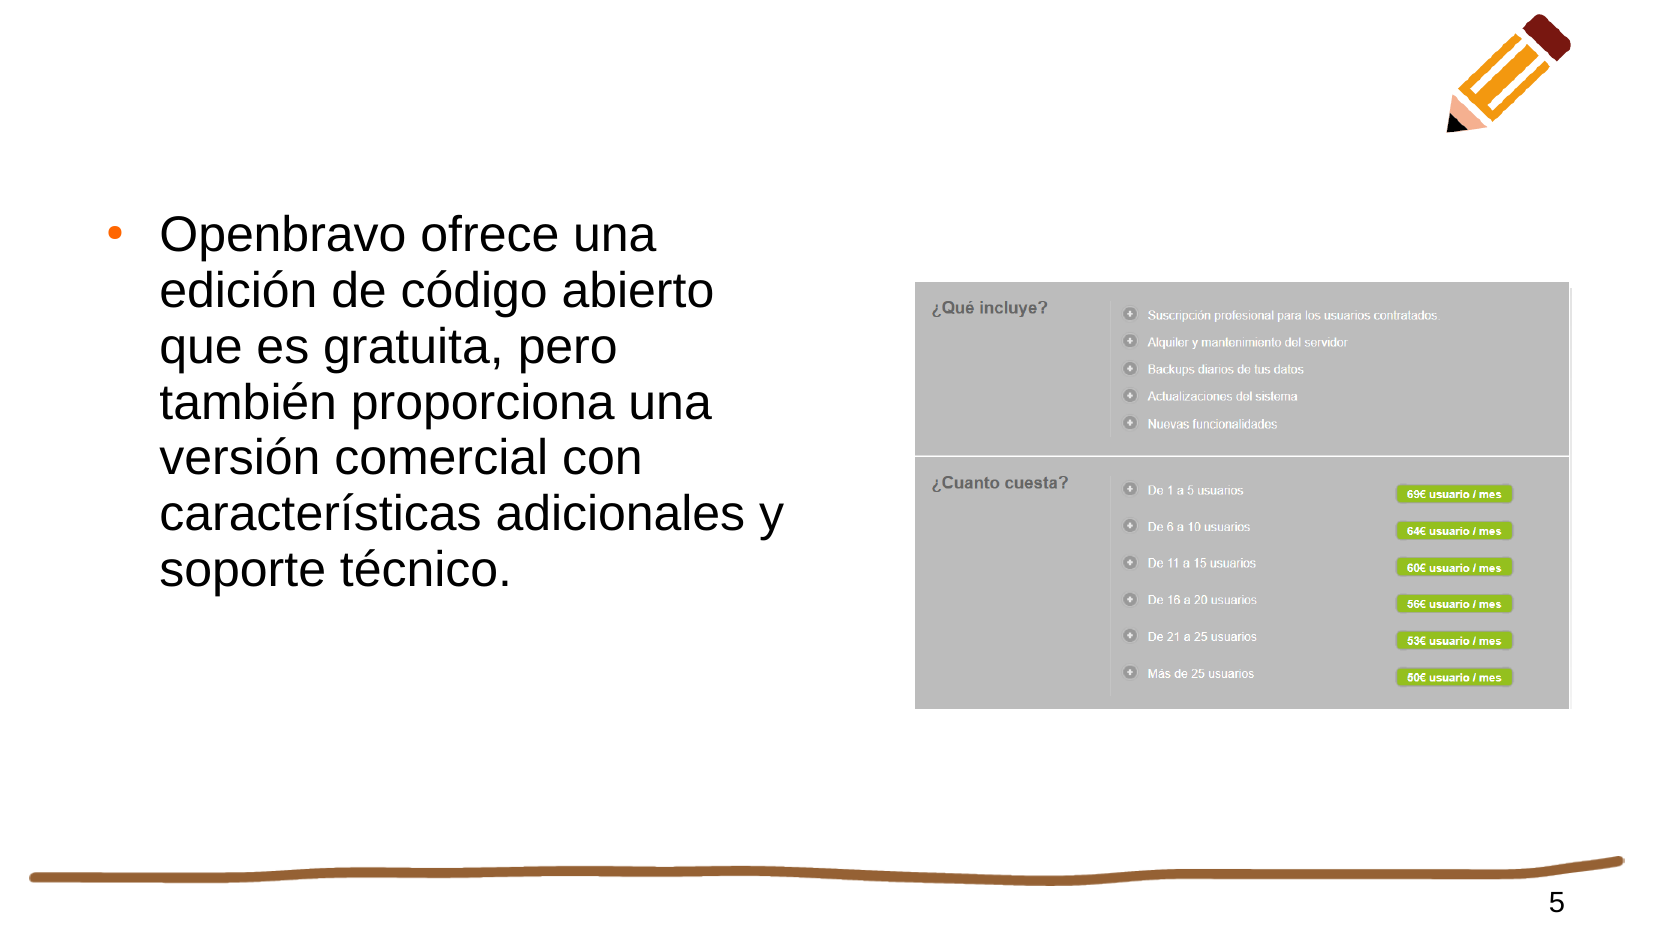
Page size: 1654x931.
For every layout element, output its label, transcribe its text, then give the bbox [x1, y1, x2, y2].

list Openbravo ofrece una edición de código abierto que es gratuita, pero también proporciona una versión comercial con características adicionales y soporte técnico. [88, 206, 809, 857]
picture [1446, 14, 1571, 133]
picture [29, 856, 1625, 886]
picture [915, 280, 1572, 709]
